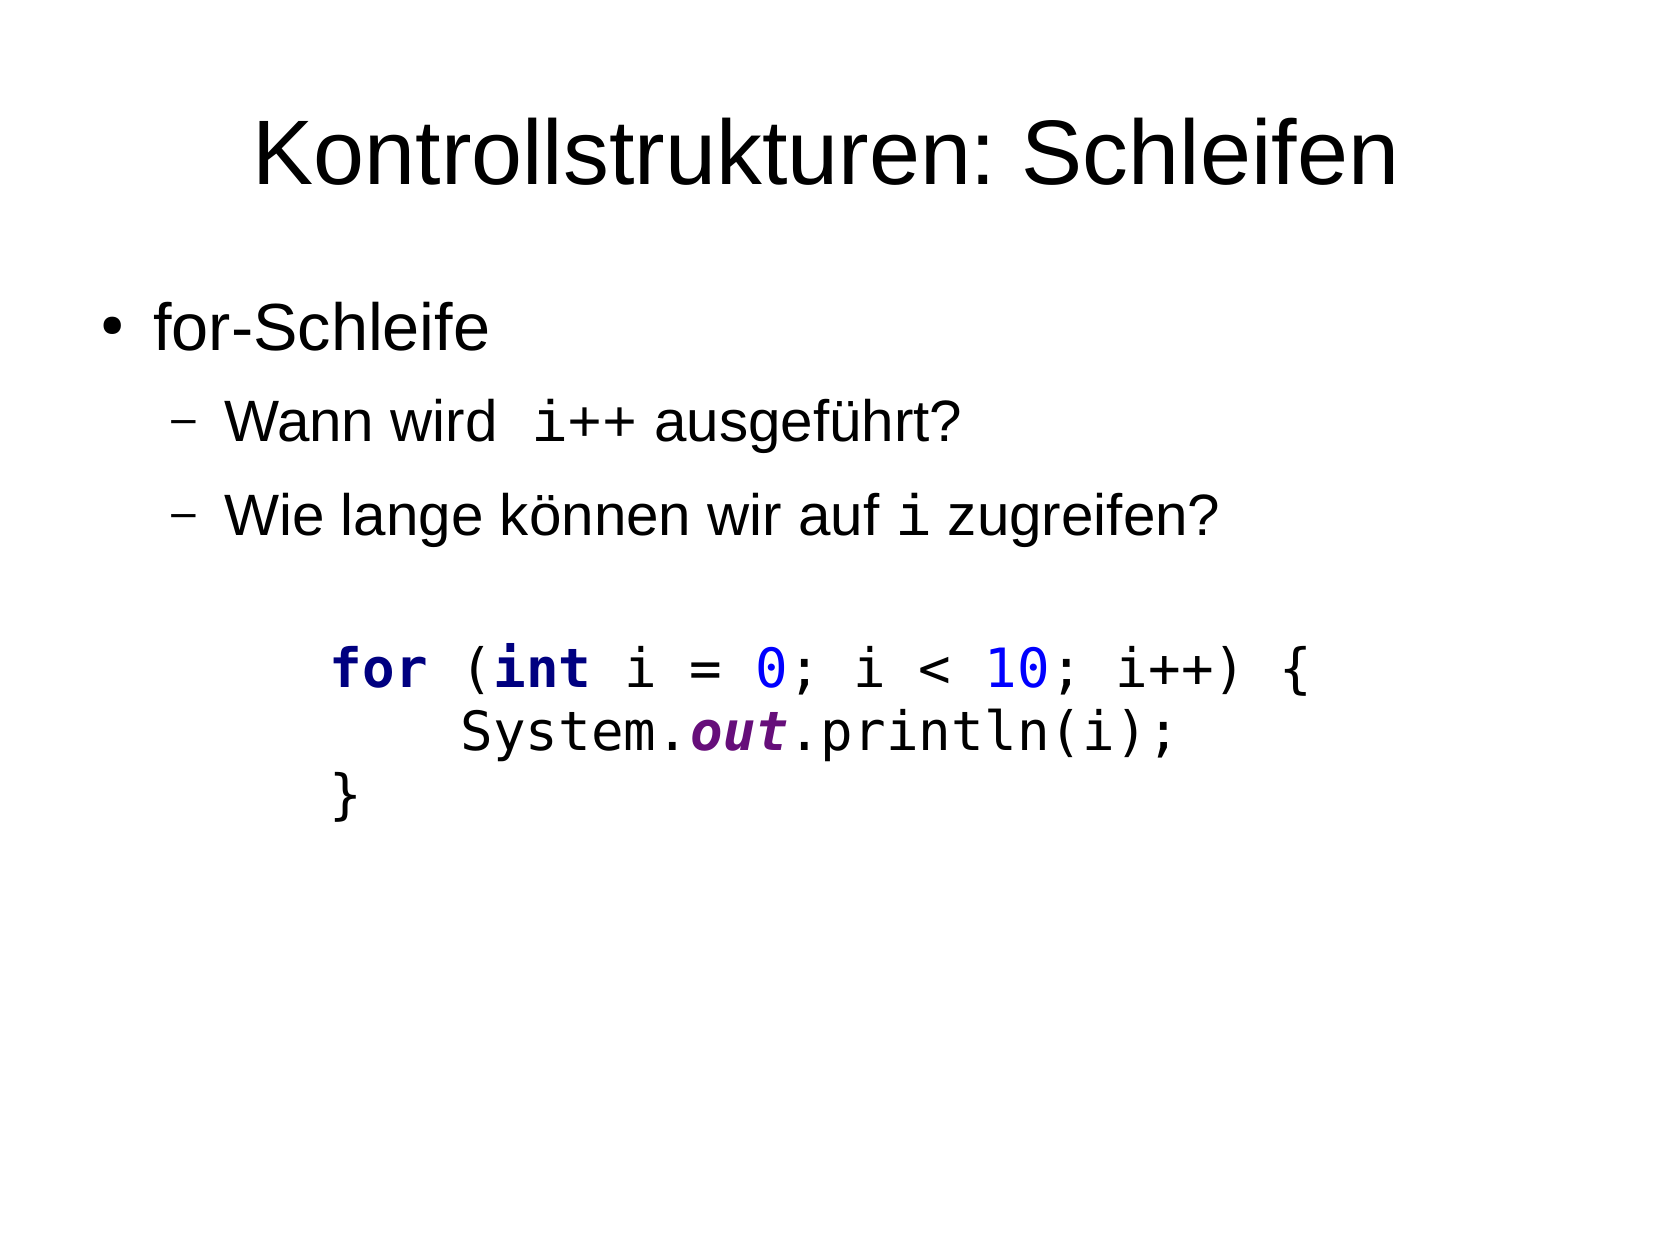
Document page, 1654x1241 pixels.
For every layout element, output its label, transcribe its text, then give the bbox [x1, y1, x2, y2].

text_box for (int i = 0; i < 10; i++) { System.out.println(i); } [315, 630, 1339, 1089]
title Kontrollstrukturen: Schleifen [82, 49, 1571, 257]
list for-Schleife Wann wird i++ ausgeführt? Wie lange können wir auf i zugreifen? [82, 290, 1571, 1216]
